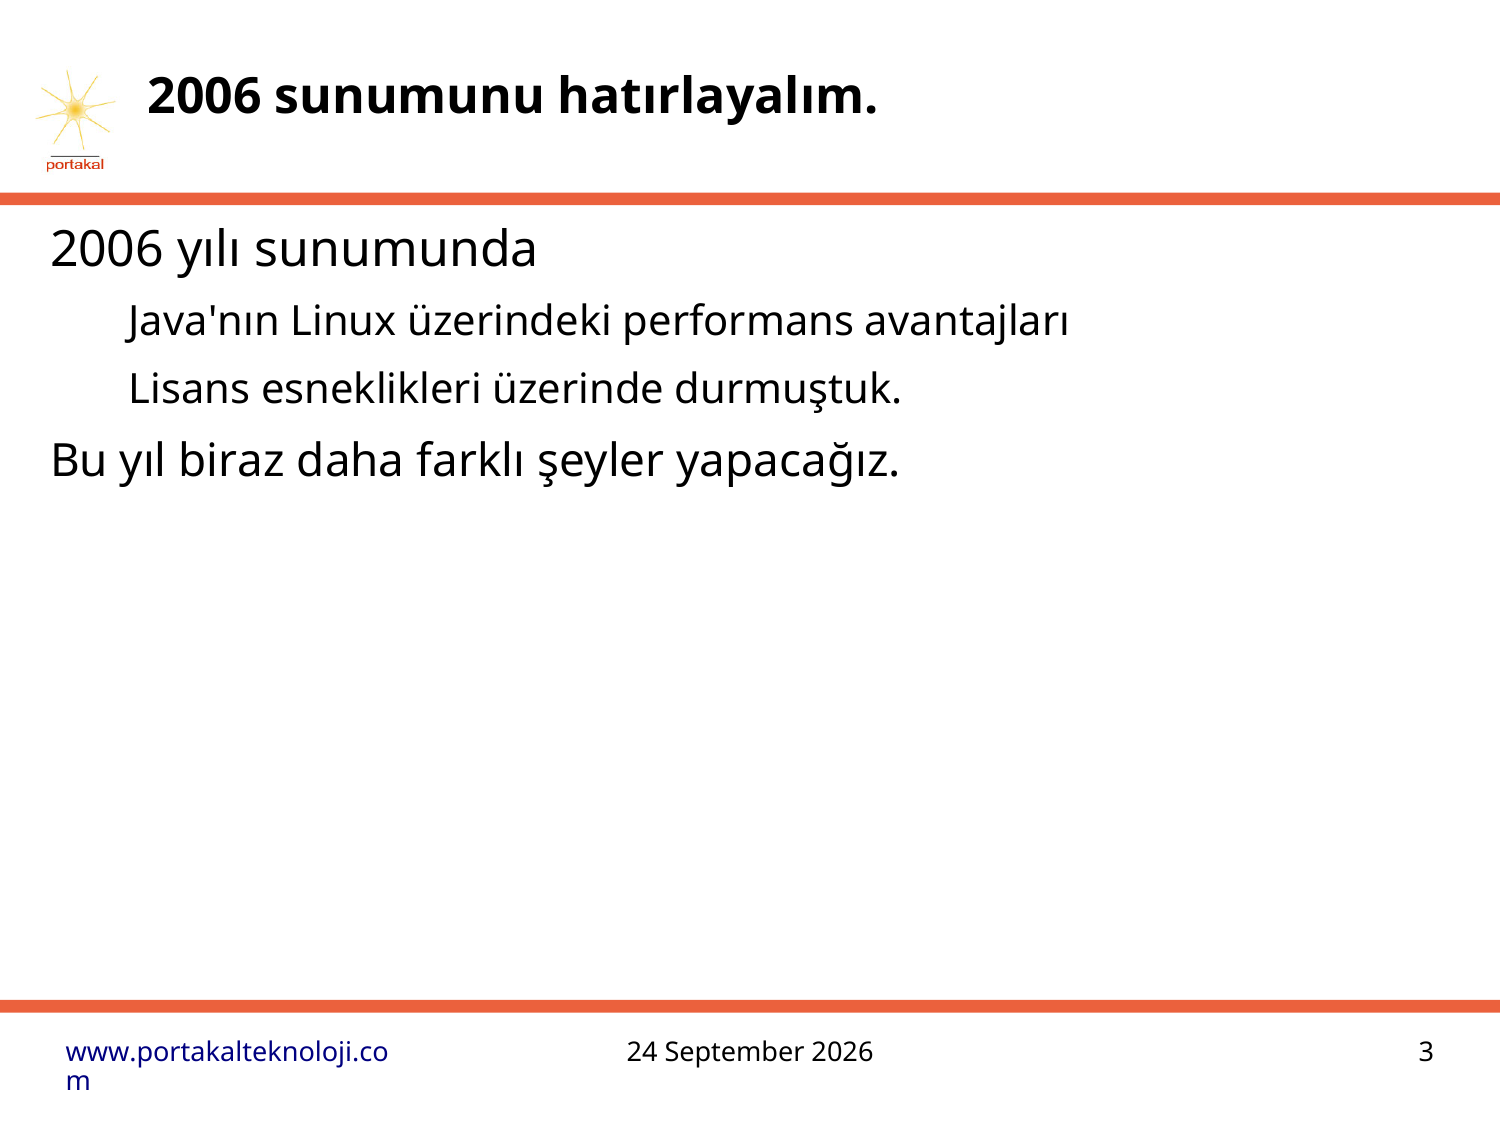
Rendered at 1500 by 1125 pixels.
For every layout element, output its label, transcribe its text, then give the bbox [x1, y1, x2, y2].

picture [29, 5, 120, 184]
title 2006 sunumunu hatırlayalım. [147, 7, 1450, 181]
list 2006 yılı sunumunda Java'nın Linux üzerindeki performans avantajları Lisans esneklikleri üzerinde durmuştuk. Bu yıl biraz daha farklı şeyler yapacağız. [50, 212, 1450, 873]
